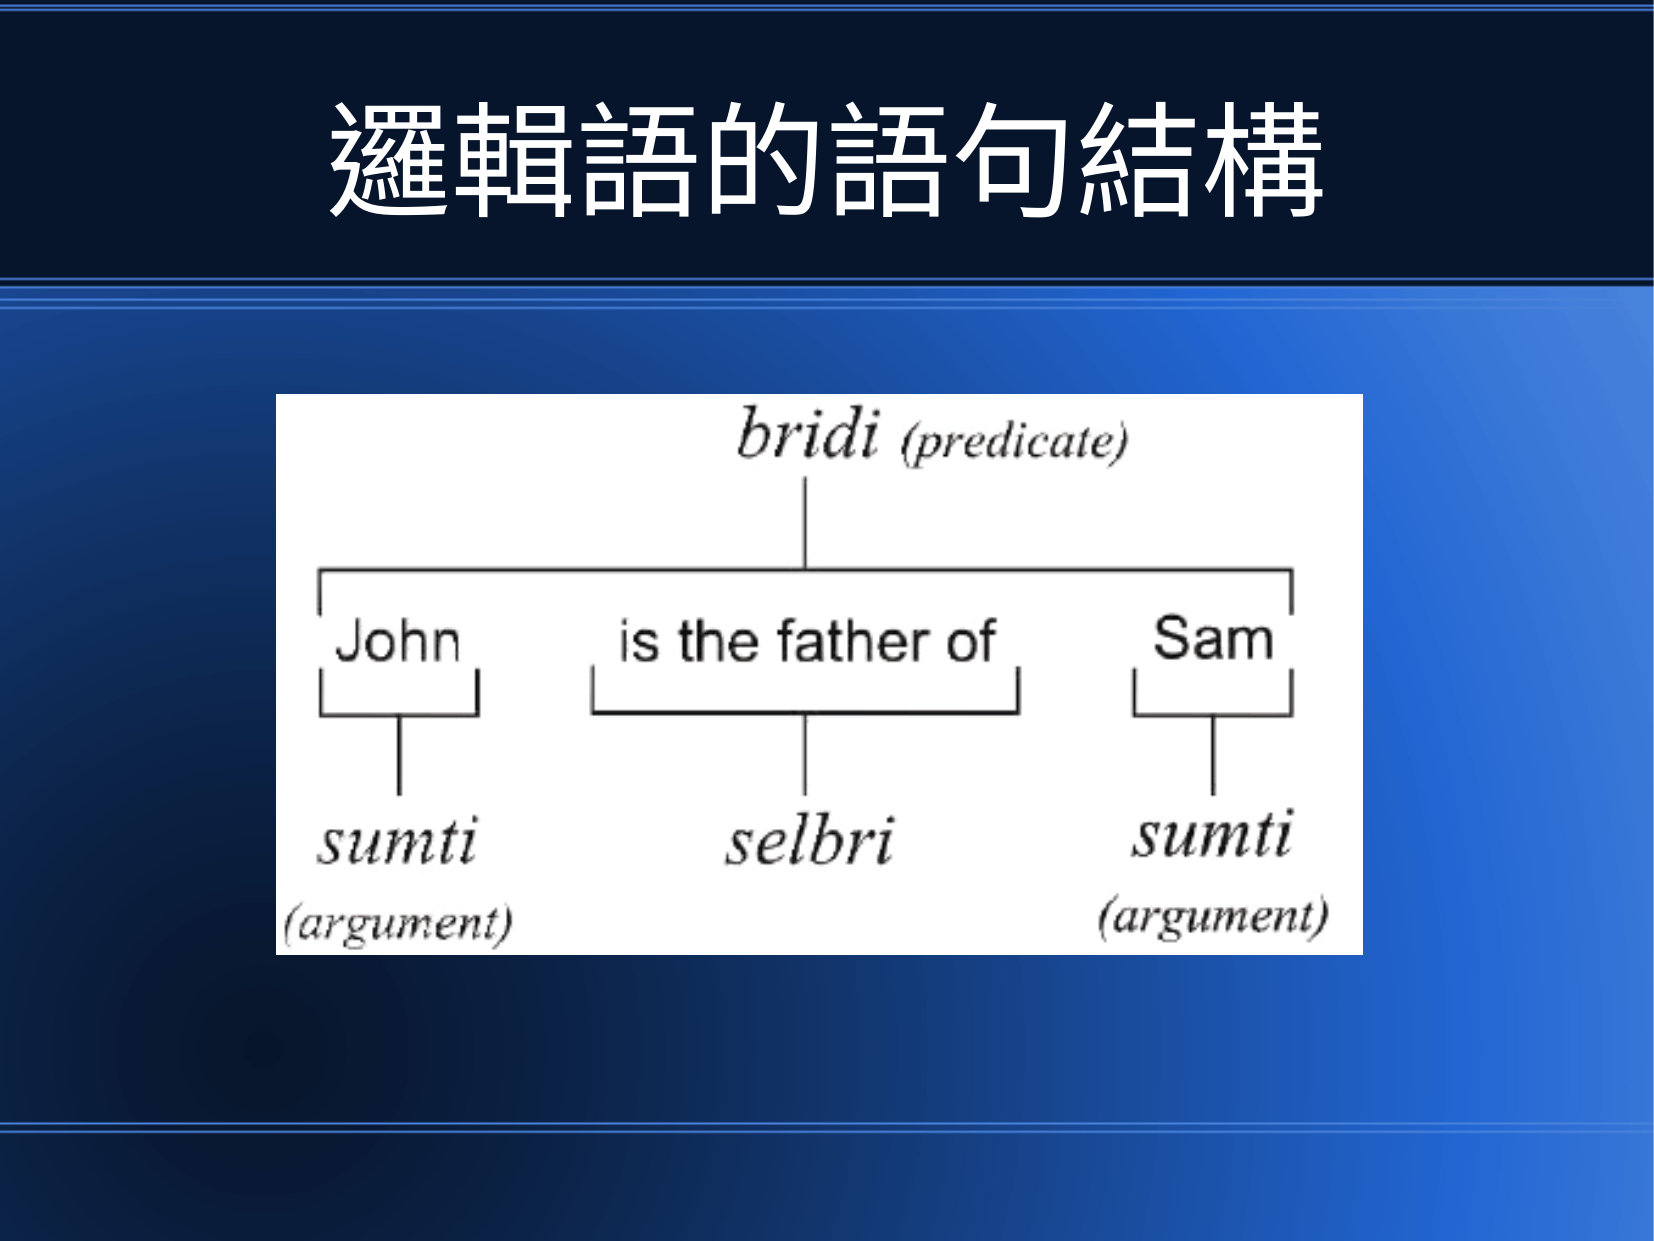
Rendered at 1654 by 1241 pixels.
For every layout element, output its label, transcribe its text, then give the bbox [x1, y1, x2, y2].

picture [0, 0, 1654, 1241]
title 邏輯語的語句結構 [82, 49, 1571, 257]
